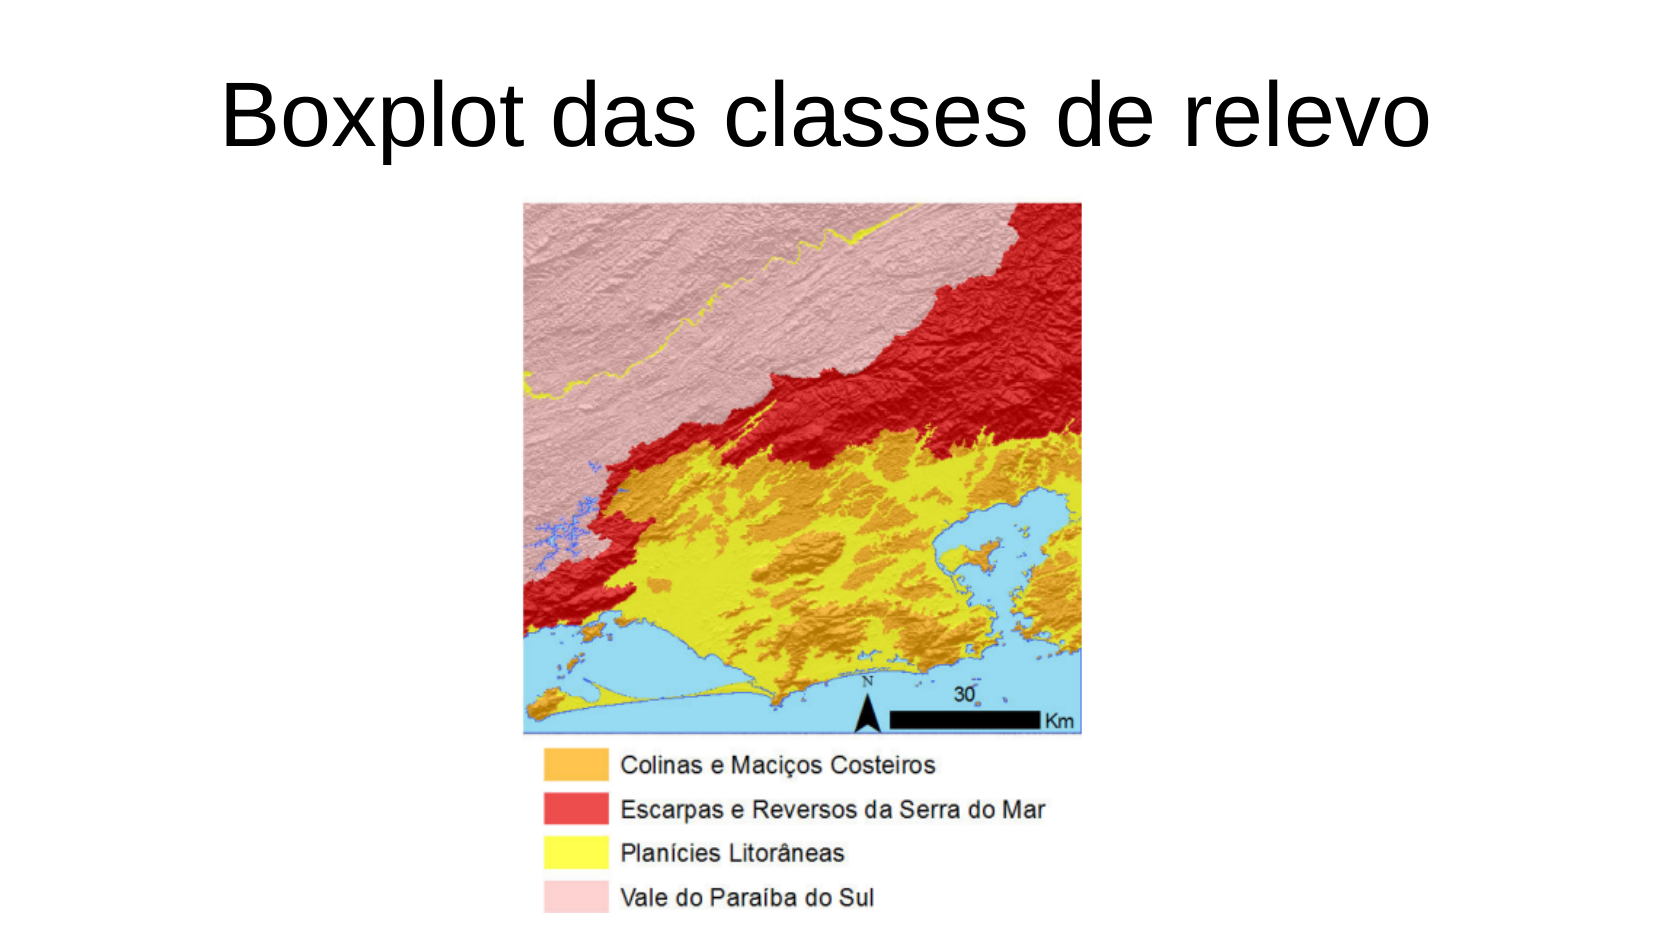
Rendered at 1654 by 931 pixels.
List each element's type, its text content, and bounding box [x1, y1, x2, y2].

picture [519, 192, 1114, 913]
title Boxplot das classes de relevo [82, 37, 1571, 193]
